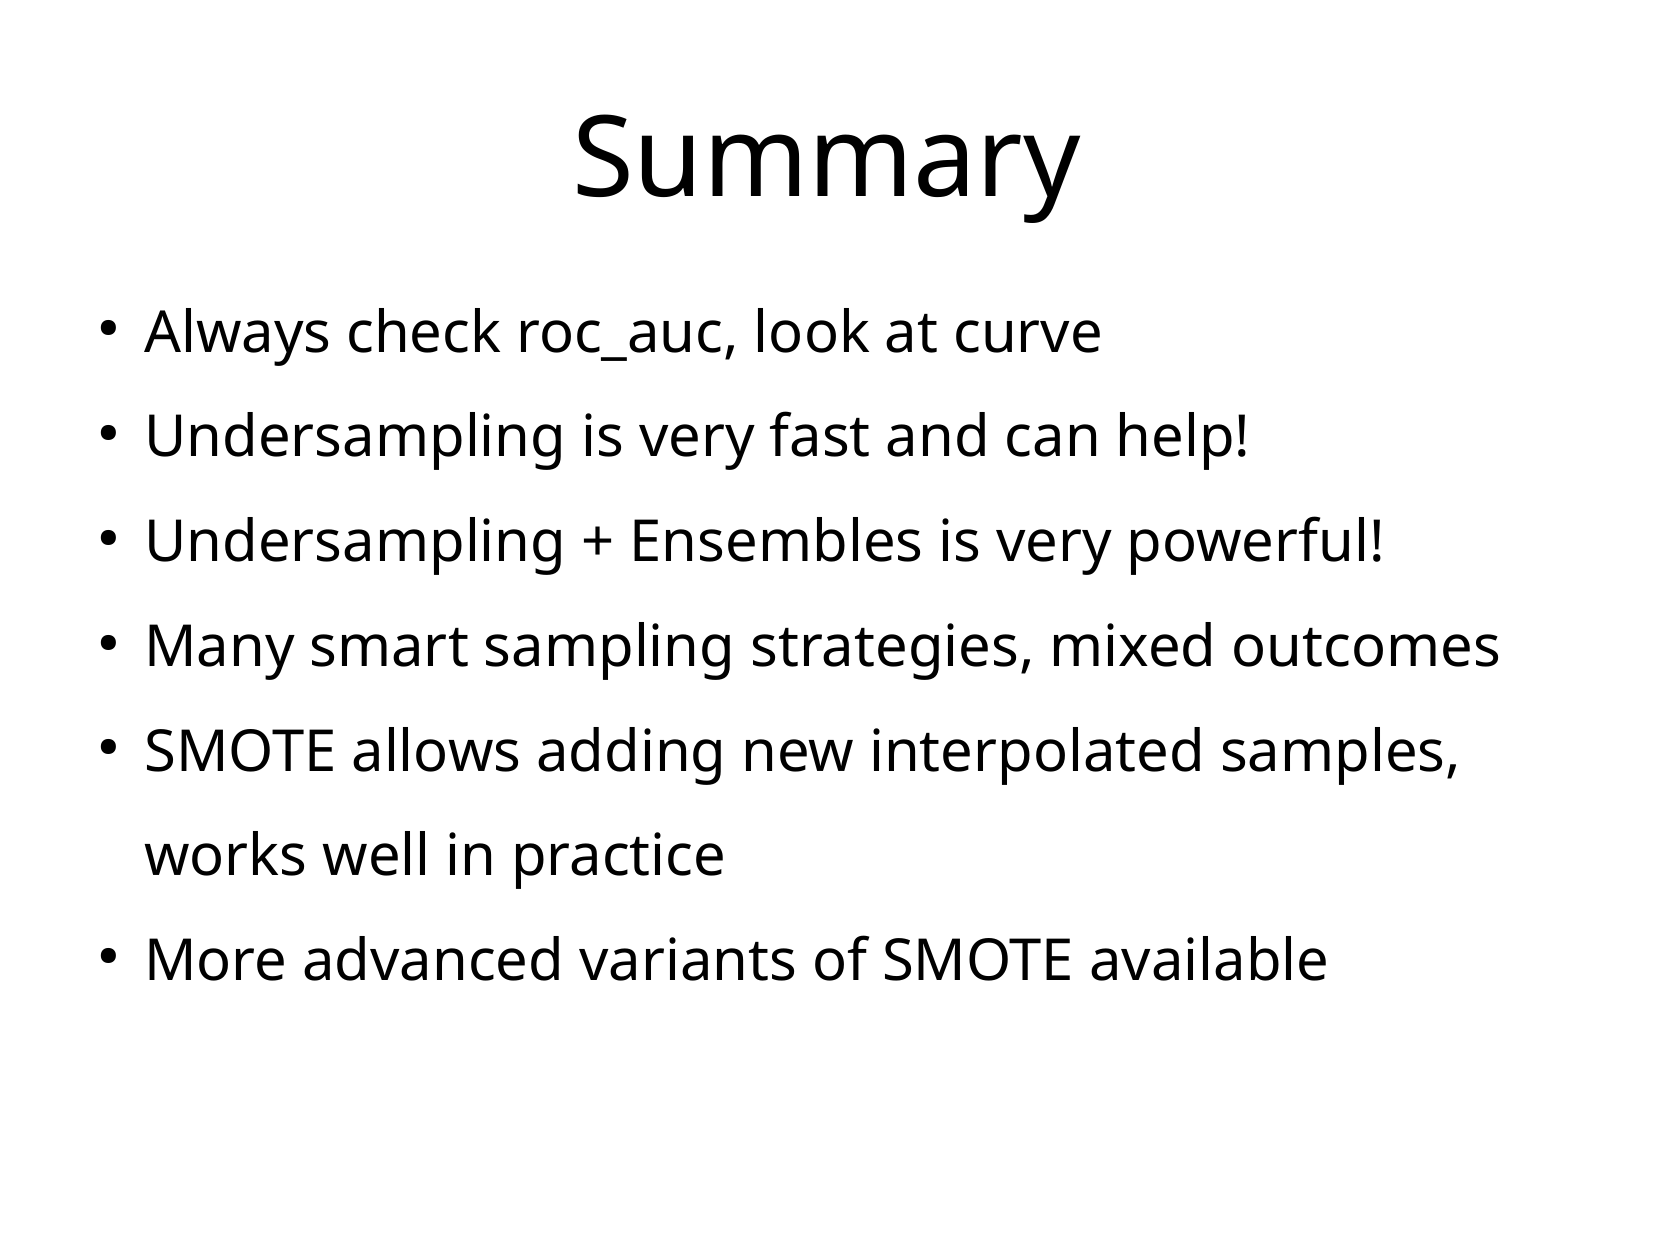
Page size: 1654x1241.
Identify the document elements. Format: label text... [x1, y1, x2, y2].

list Always check roc_auc, look at curve Undersampling is very fast and can help! Undersampling + Ensembles is very powerful! Many smart sampling strategies, mixed outcomes SMOTE allows adding new interpolated samples, works well in practice More advanced variants of SMOTE available [82, 290, 1571, 1010]
title Summary [82, 49, 1571, 257]
